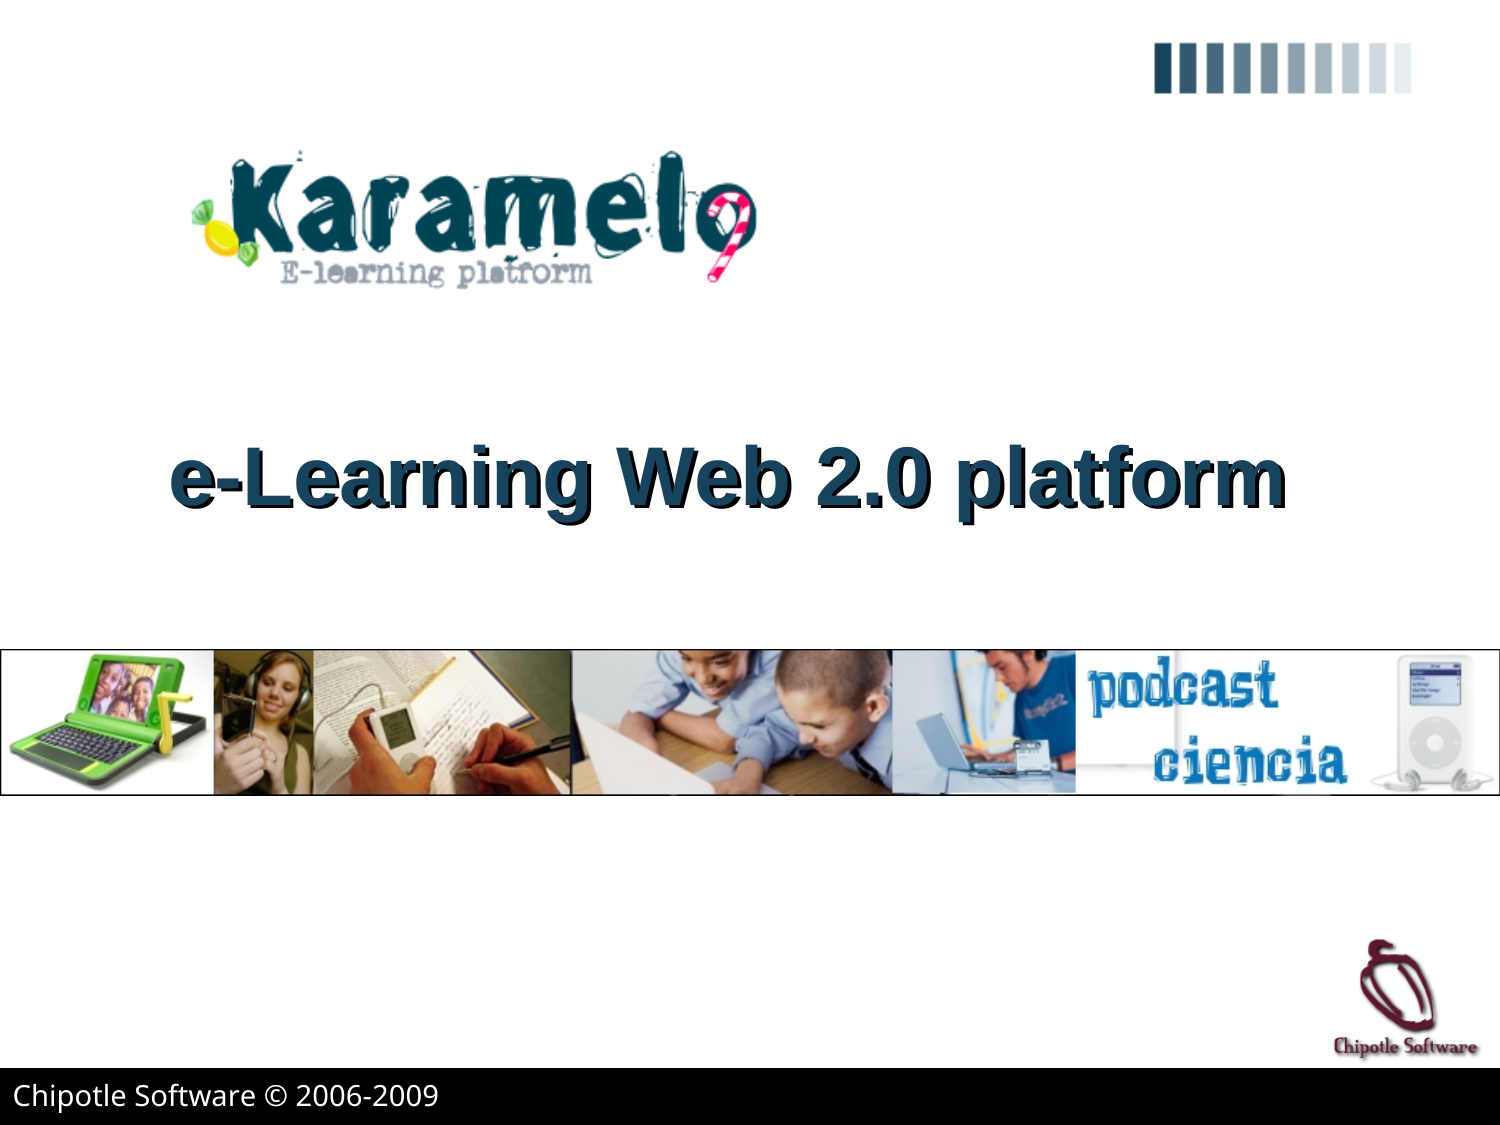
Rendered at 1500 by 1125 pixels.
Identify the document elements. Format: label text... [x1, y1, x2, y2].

picture [189, 148, 768, 296]
picture [1316, 927, 1493, 1075]
picture [0, 649, 1500, 796]
text_box e-Learning Web 2.0 platform [153, 420, 1394, 529]
picture [1126, 29, 1447, 117]
